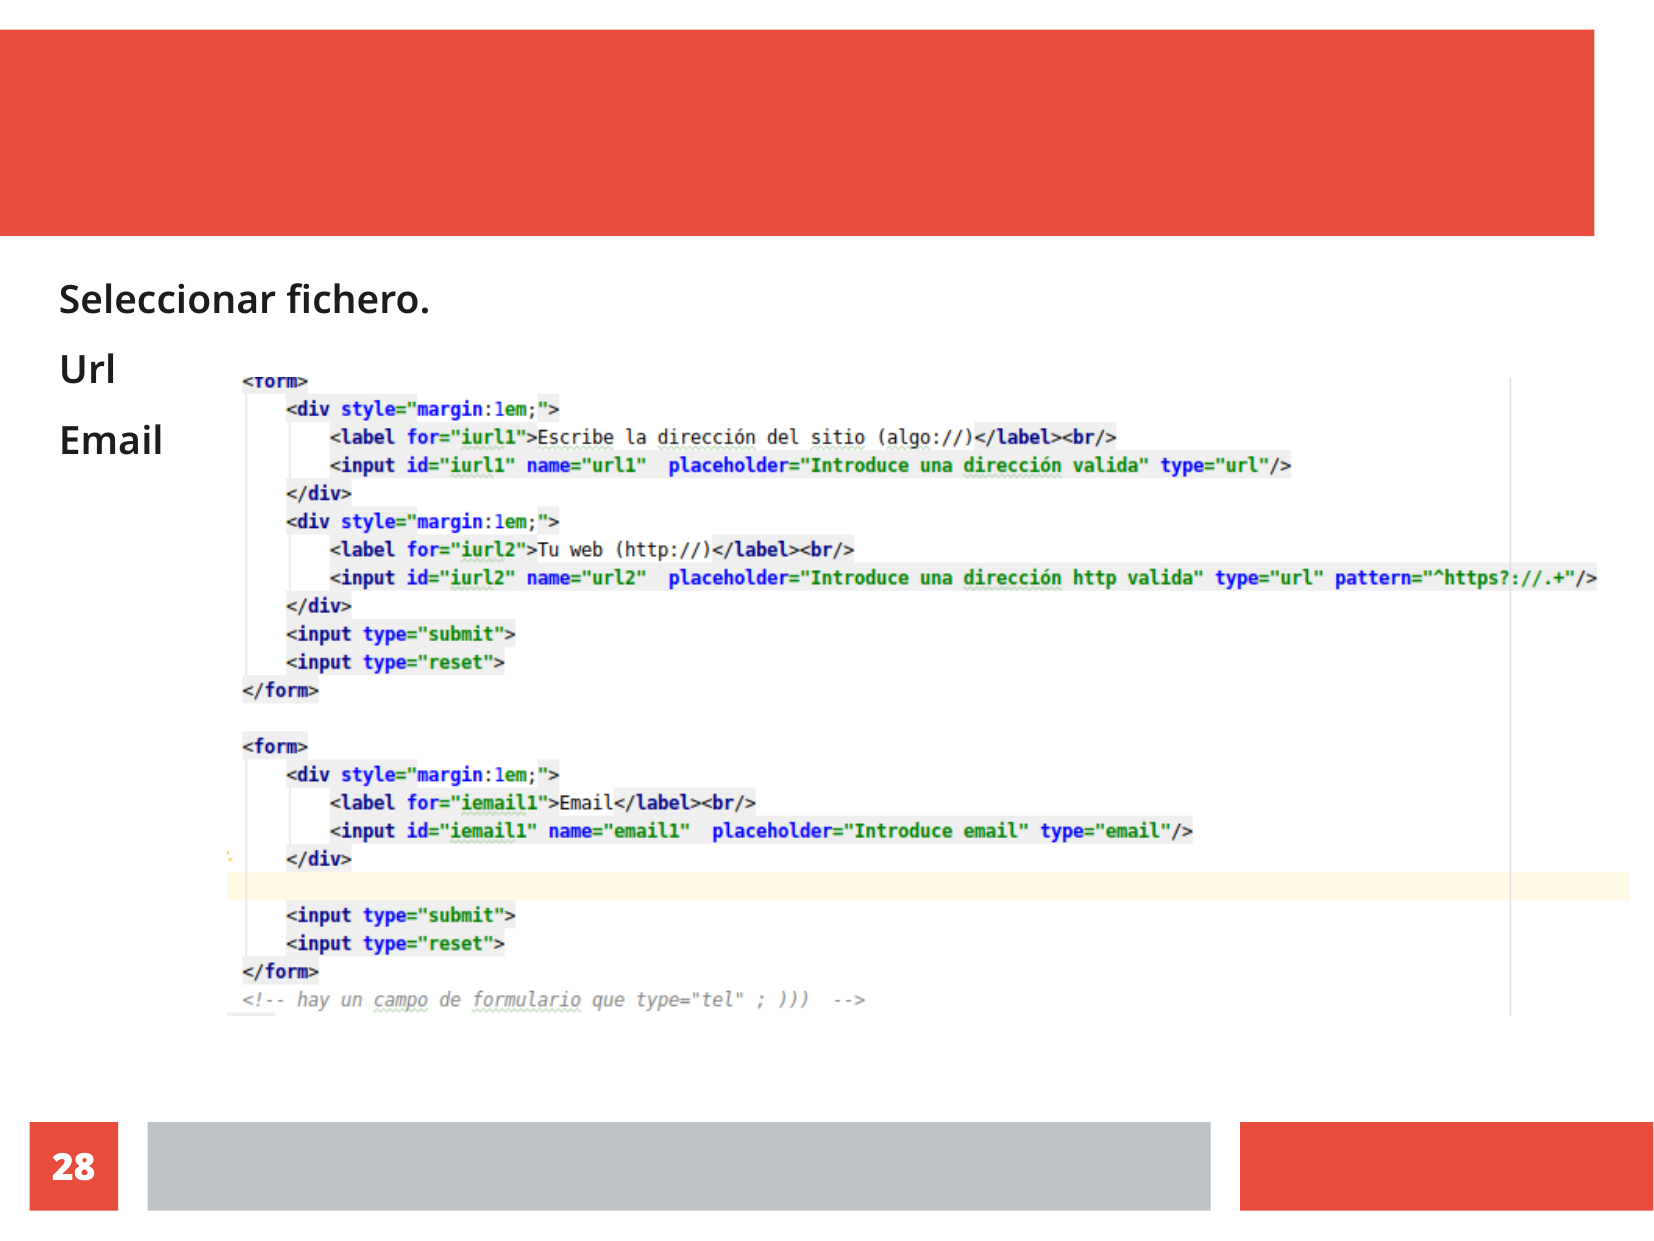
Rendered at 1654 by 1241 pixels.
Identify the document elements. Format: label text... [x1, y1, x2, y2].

list Seleccionar fichero. Url Email [59, 271, 615, 467]
picture [227, 377, 1630, 1016]
